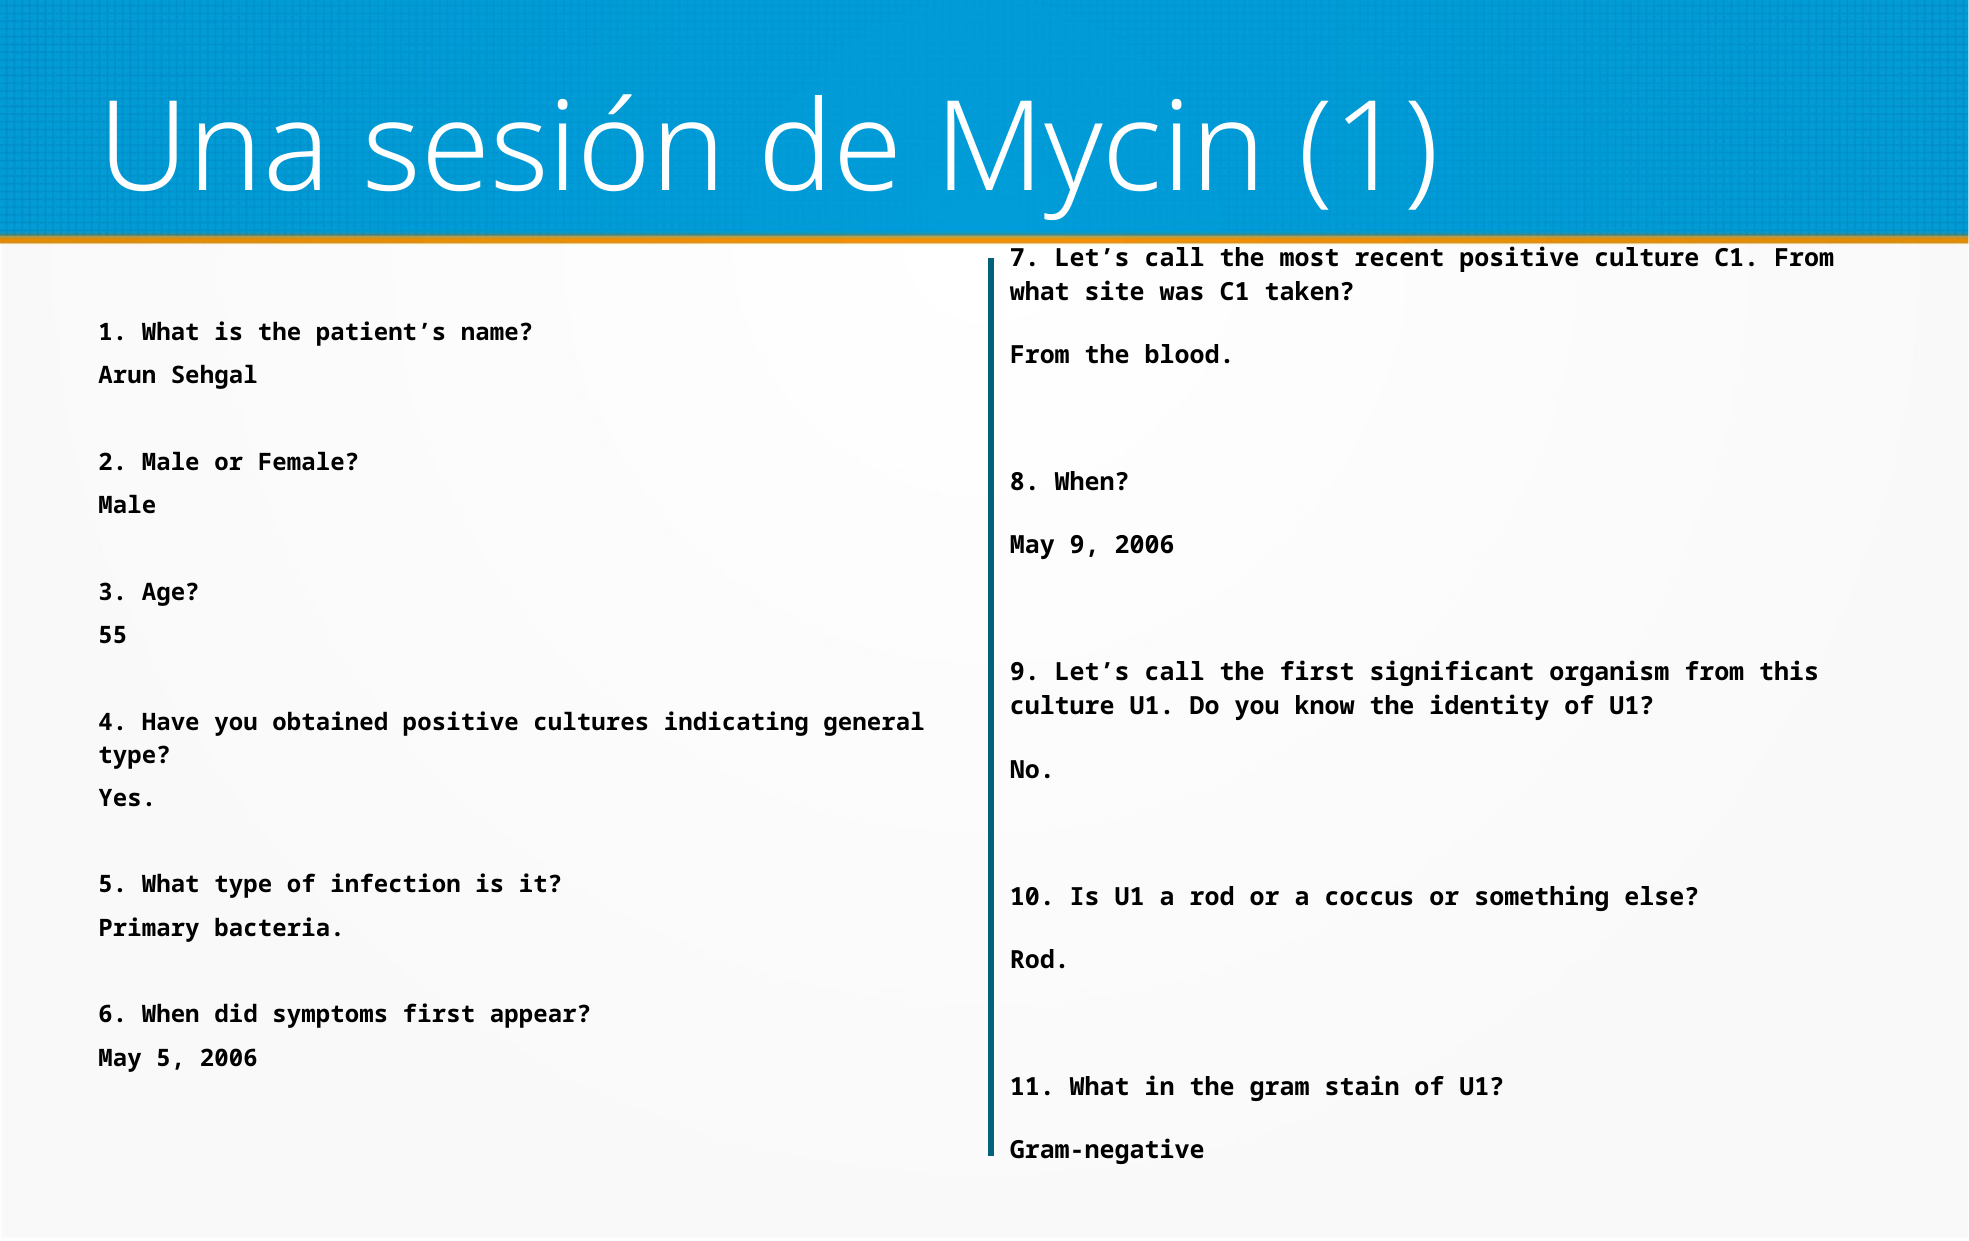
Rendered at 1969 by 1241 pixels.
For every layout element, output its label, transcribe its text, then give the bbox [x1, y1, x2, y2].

list 1. What is the patient’s name? Arun Sehgal 2. Male or Female? Male 3. Age? 55 4. Have you obtained positive cultures indicating general type? Yes. 5. What type of infection is it? Primary bacteria. 6. When did symptoms first appear? May 5, 2006 [98, 315, 981, 1081]
title Una sesión de Mycin (1) [98, 19, 1870, 227]
picture [0, 233, 1969, 1241]
text_box 7. Let’s call the most recent positive culture C1. From what site was C1 taken? From the blood. 8. When? May 9, 2006 9. Let’s call the first significant organism from this culture U1. Do you know the identity of U1? No. 10. Is U1 a rod or a coccus or something else? Rod. 11. What in the gram stain of U1? Gram-negative [1003, 305, 1914, 1100]
